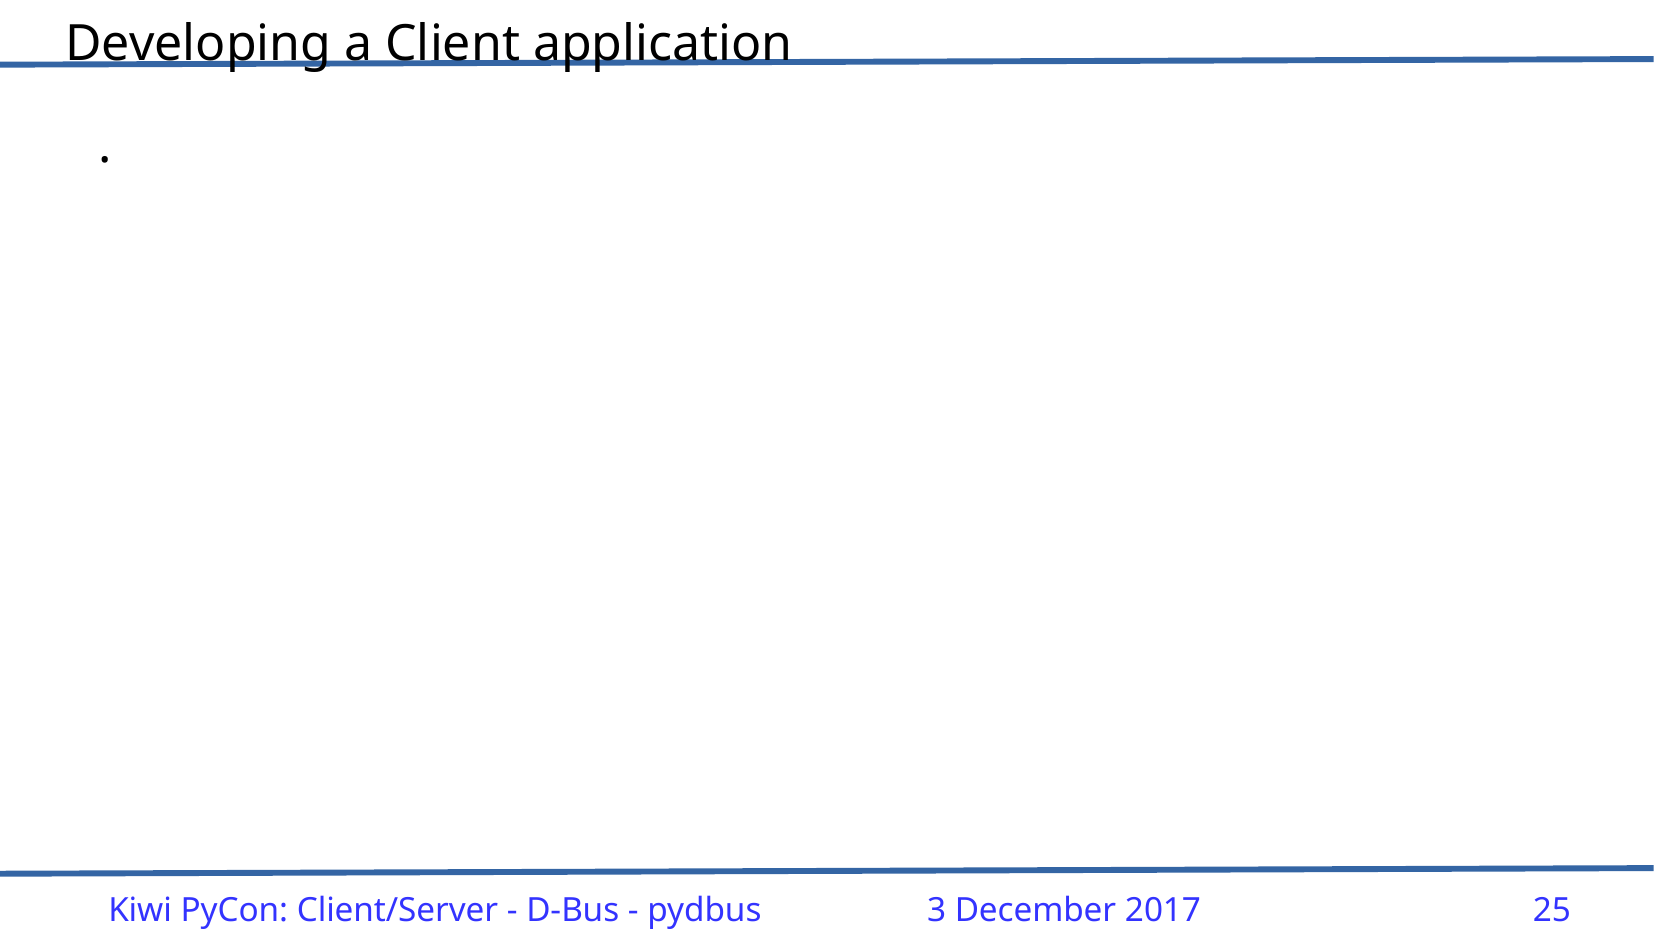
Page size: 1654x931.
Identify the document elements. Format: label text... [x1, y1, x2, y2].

text_box Developing a Client application [37, 0, 1540, 76]
text_box . [84, 101, 1586, 750]
